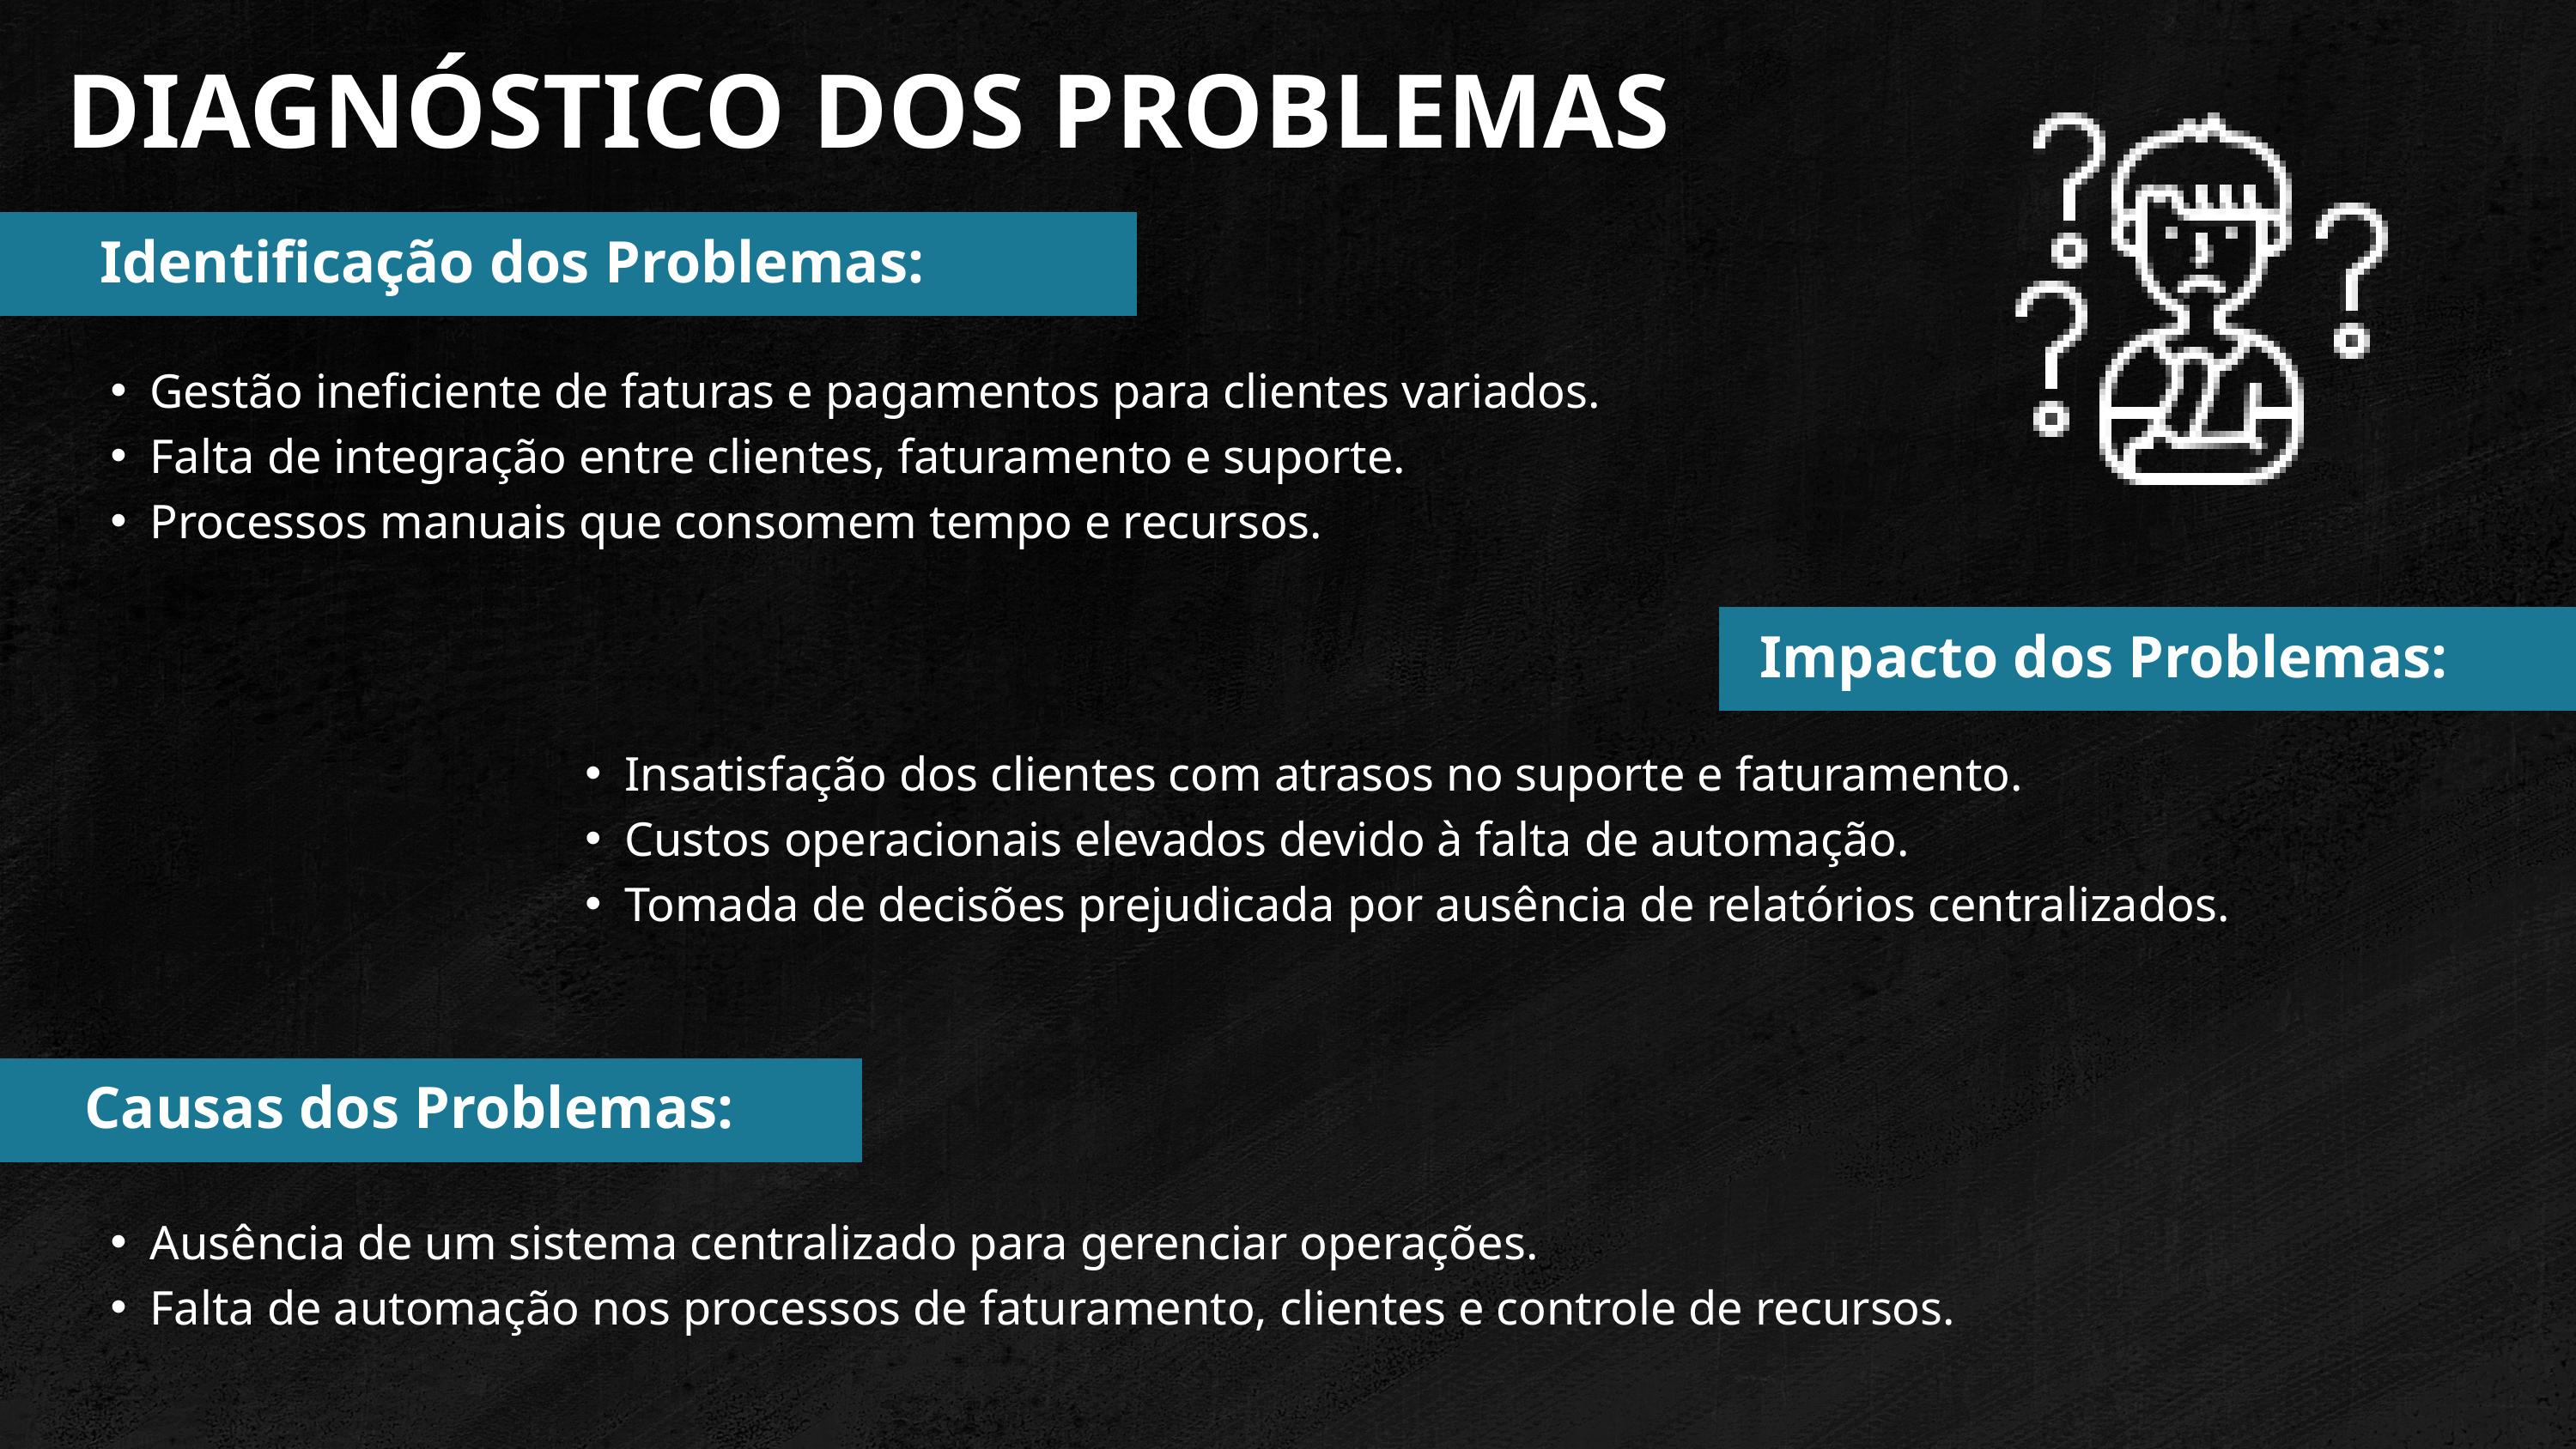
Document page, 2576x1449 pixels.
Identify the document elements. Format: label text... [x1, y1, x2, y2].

text_box Insatisfação dos clientes com atrasos no suporte e faturamento. Custos operacionais elevados devido à falta de automação. Tomada de decisões prejudicada por ausência de relatórios centralizados. [545, 735, 2576, 931]
text_box Ausência de um sistema centralizado para gerenciar operações. Falta de automação nos processos de faturamento, clientes e controle de recursos. [70, 1203, 2300, 1334]
text_box Identificação dos Problemas: [100, 233, 1288, 295]
text_box DIAGNÓSTICO DOS PROBLEMAS [65, 59, 2302, 169]
text_box Impacto dos Problemas: [1759, 627, 2576, 690]
text_box Causas dos Problemas: [84, 1078, 862, 1140]
text_box Gestão ineficiente de faturas e pagamentos para clientes variados. Falta de integração entre clientes, faturamento e suporte. Processos manuais que consomem tempo e recursos. [70, 352, 2300, 548]
text_box [0, 0, 2576, 1449]
